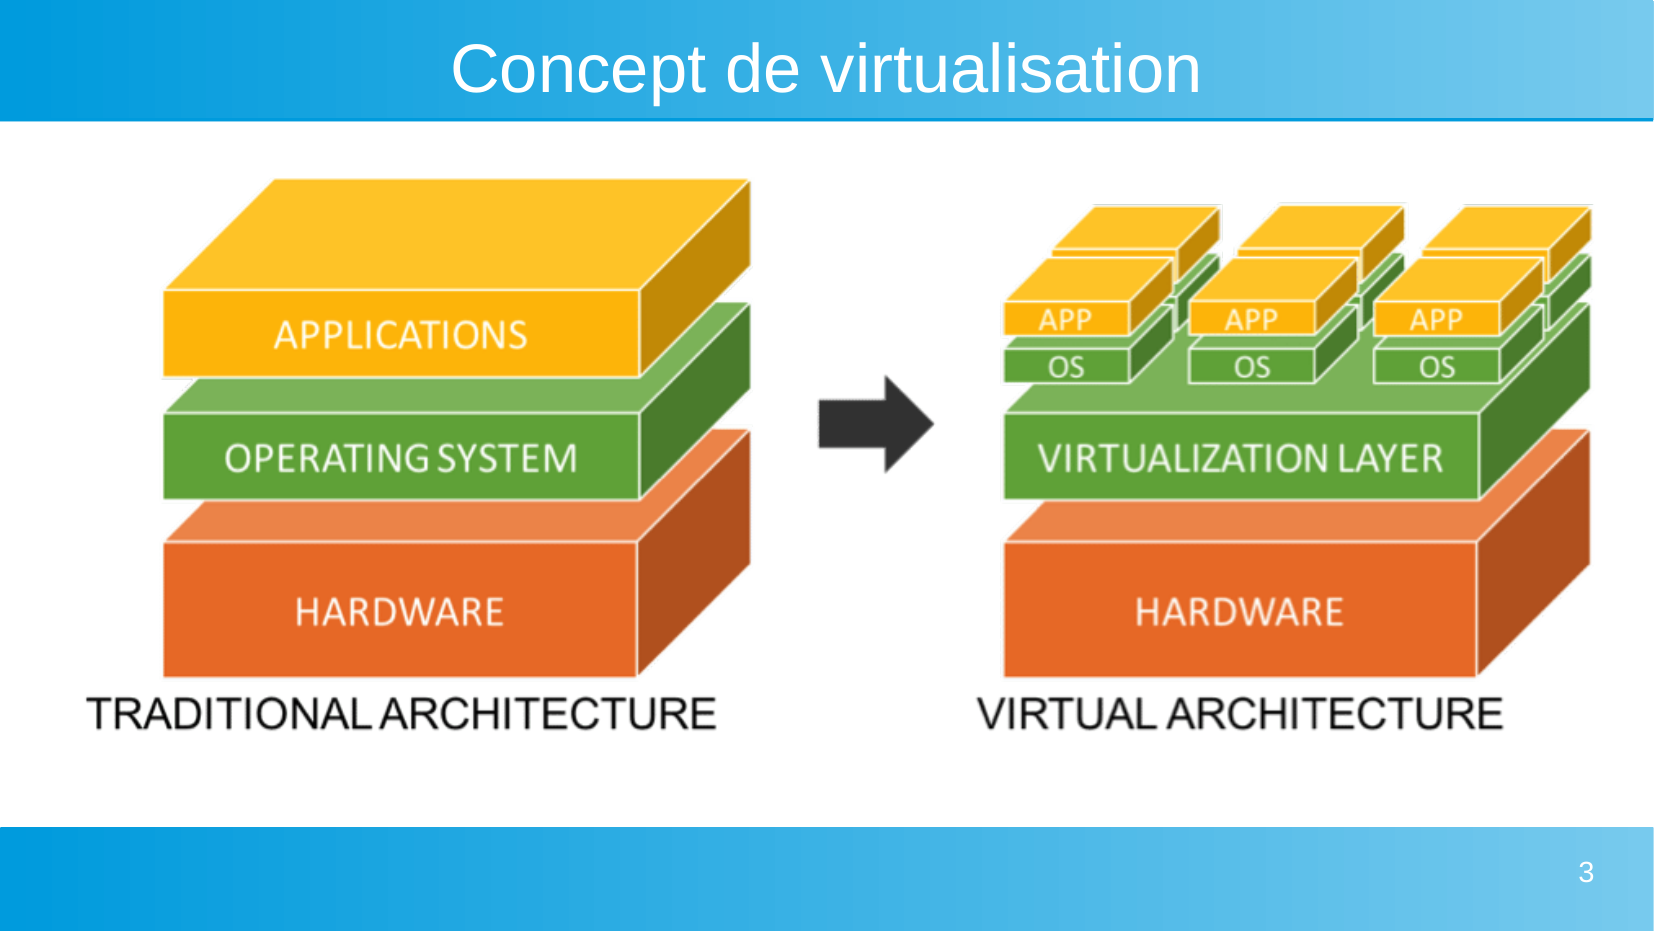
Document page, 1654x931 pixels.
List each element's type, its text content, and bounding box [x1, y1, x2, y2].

title Concept de virtualisation [59, 29, 1595, 108]
picture [59, 177, 1595, 768]
